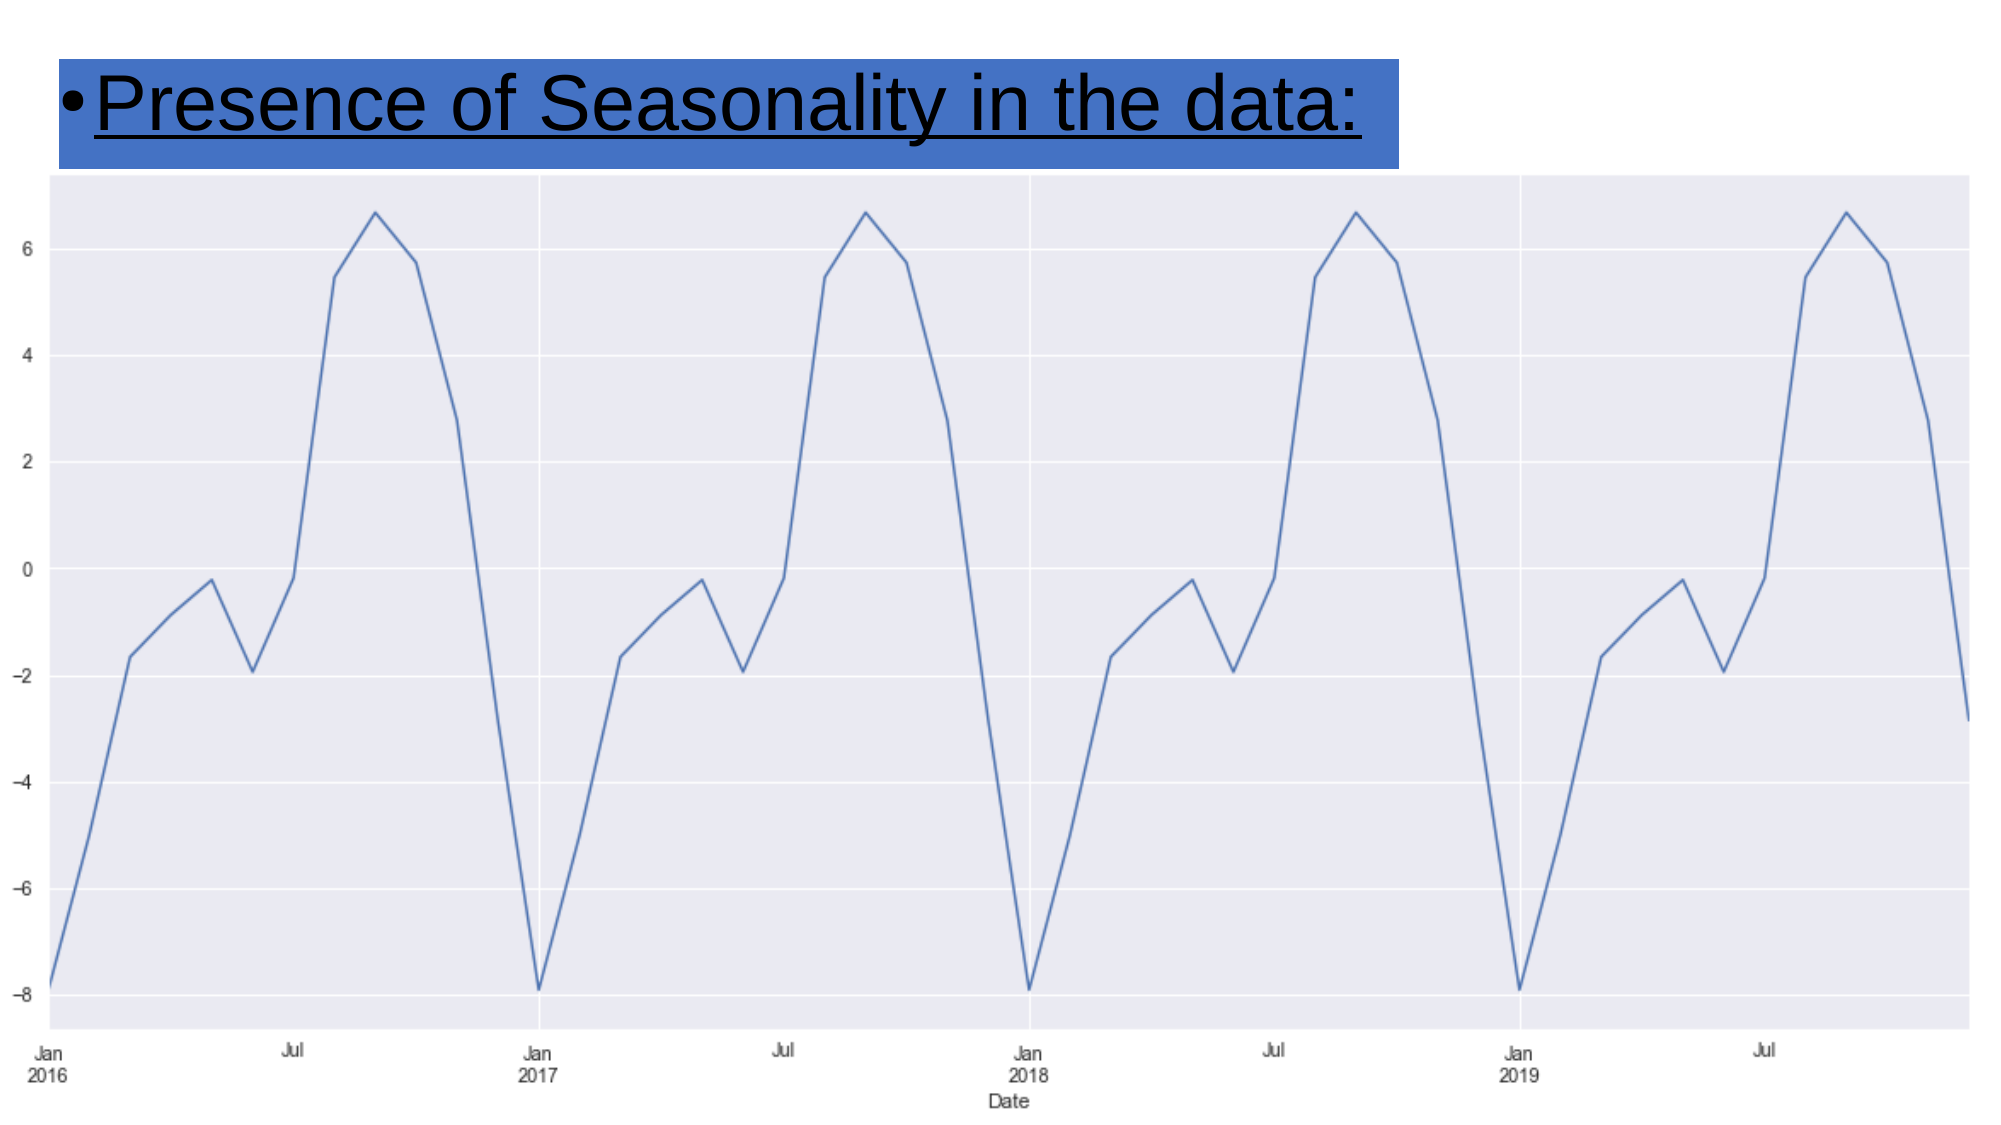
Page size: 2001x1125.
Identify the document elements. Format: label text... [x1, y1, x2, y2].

table_header Presence of Seasonality in the data: [59, 59, 1399, 169]
picture [0, 161, 1980, 1125]
